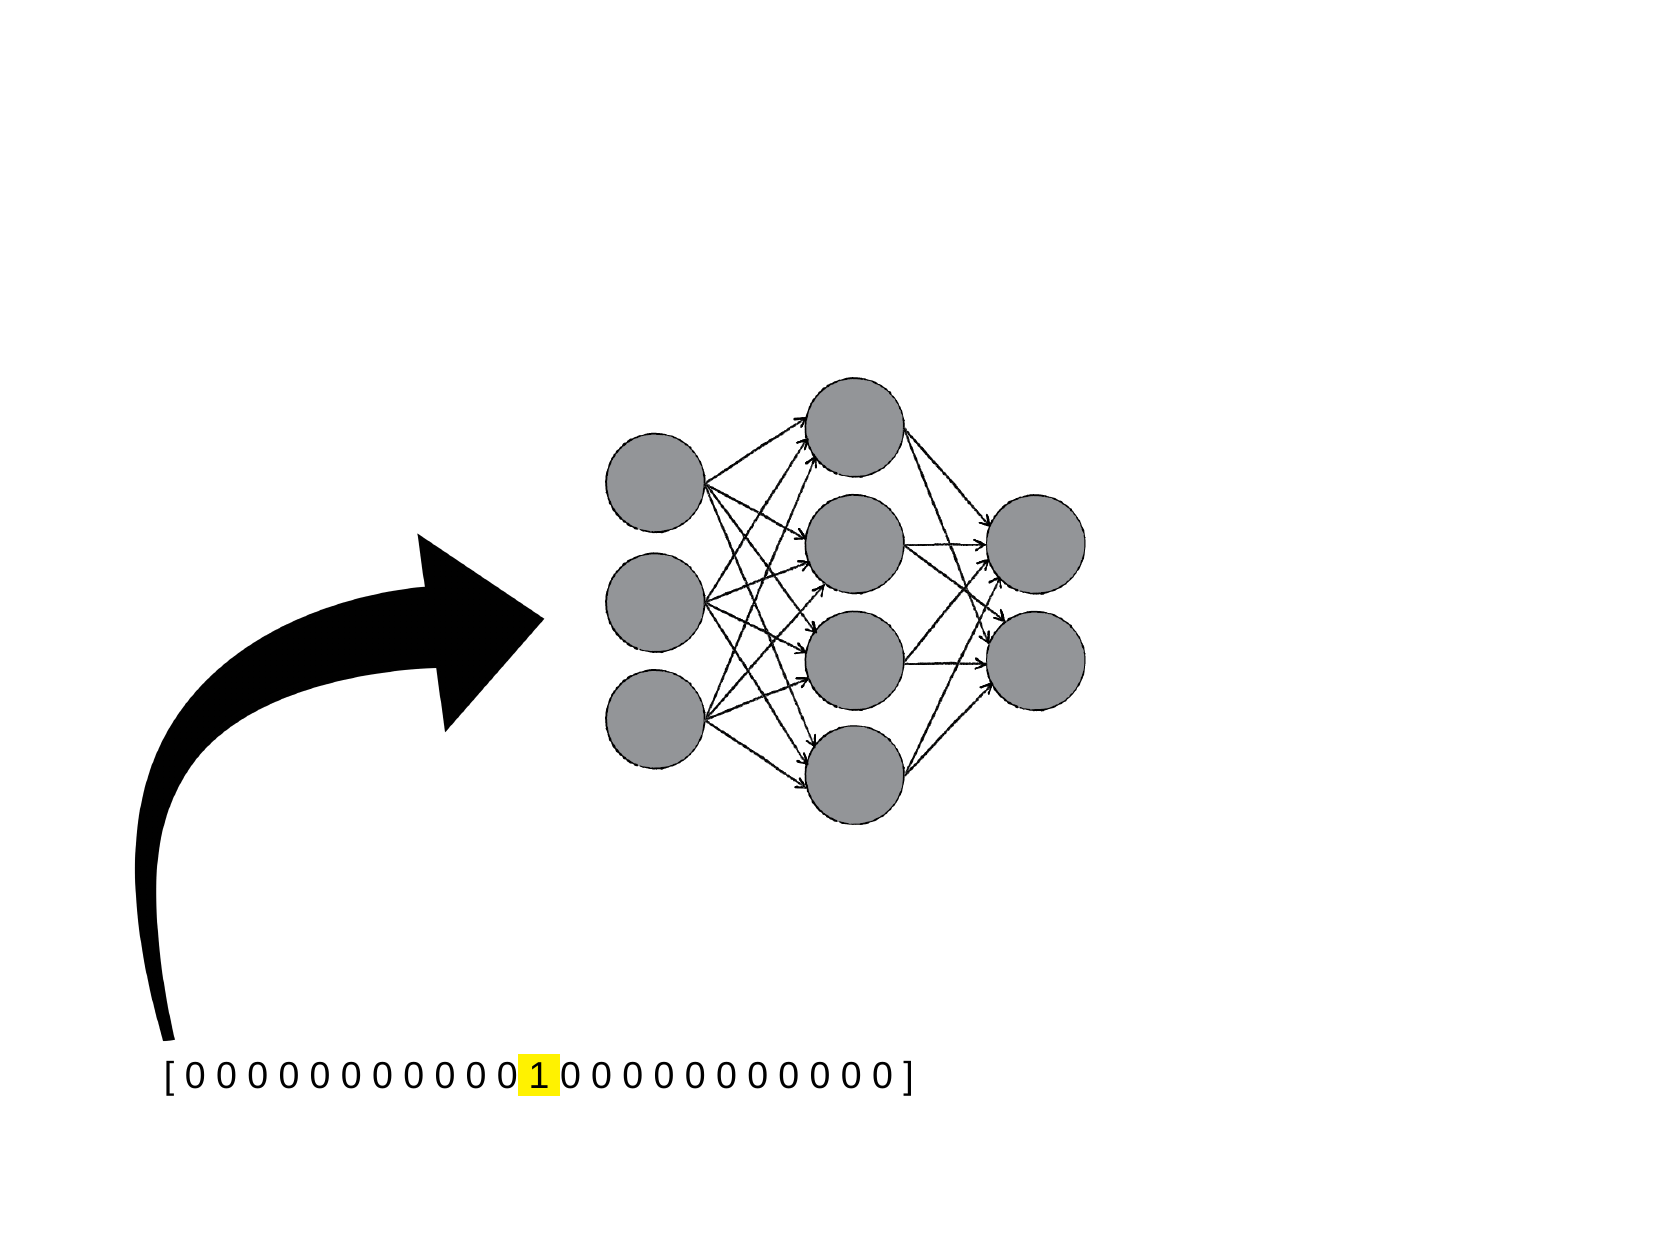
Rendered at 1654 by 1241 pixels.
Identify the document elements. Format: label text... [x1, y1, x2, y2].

text_box [ 0 0 0 0 0 0 0 0 0 0 0 1 0 0 0 0 0 0 0 0 0 0 0 ] [149, 585, 1516, 1104]
picture [45, 377, 1186, 1051]
